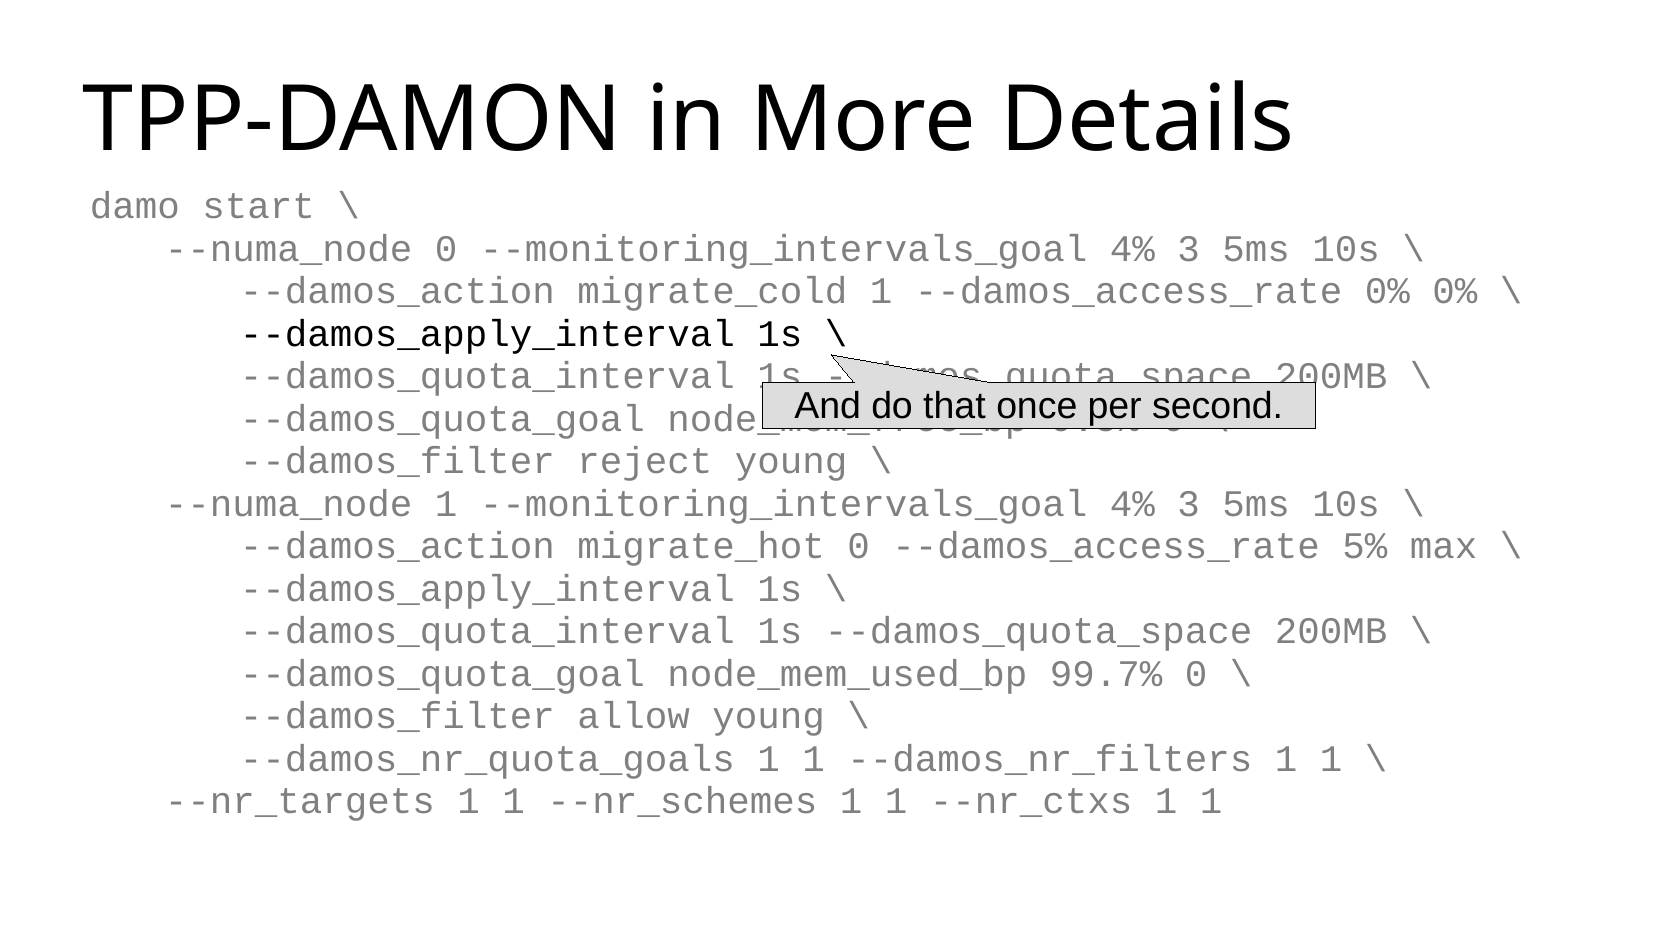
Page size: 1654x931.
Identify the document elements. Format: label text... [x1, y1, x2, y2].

title TPP-DAMON in More Details [82, 37, 1571, 193]
text_box And do that once per second. [762, 354, 1316, 429]
text_box damo start \ --numa_node 0 --monitoring_intervals_goal 4% 3 5ms 10s \ --damos_action migrate_cold 1 --damos_access_rate 0% 0% \ --damos_apply_interval 1s \ --damos_quota_interval 1s --damos_quota_space 200MB \ --damos_quota_goal node_mem_free_bp 0.5% 0 \ --damos_filter reject young \ --numa_node 1 --monitoring_intervals_goal 4% 3 5ms 10s \ --damos_action migrate_hot 0 --damos_access_rate 5% max \ --damos_apply_interval 1s \ --damos_quota_interval 1s --damos_quota_space 200MB \ --damos_quota_goal node_mem_used_bp 99.7% 0 \ --damos_filter allow young \ --damos_nr_quota_goals 1 1 --damos_nr_filters 1 1 \ --nr_targets 1 1 --nr_schemes 1 1 --nr_ctxs 1 1 [75, 179, 1550, 833]
